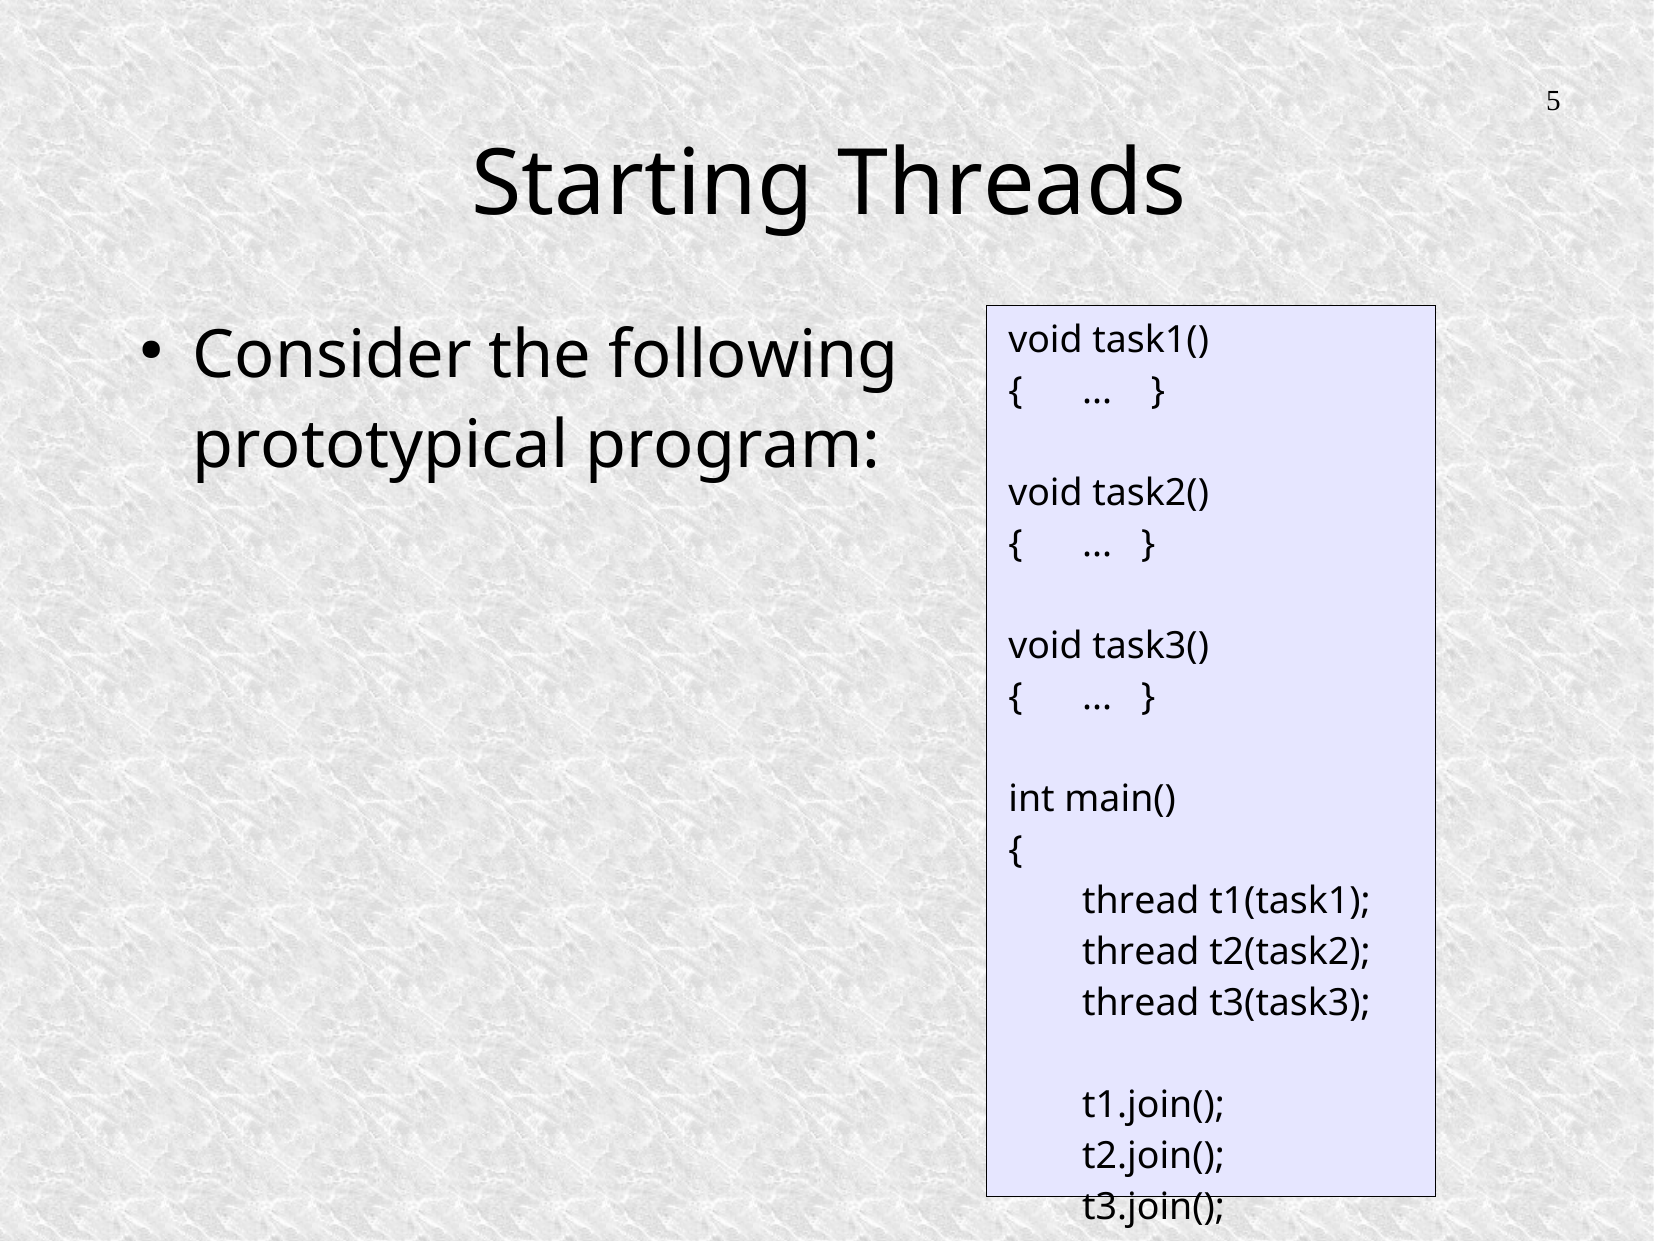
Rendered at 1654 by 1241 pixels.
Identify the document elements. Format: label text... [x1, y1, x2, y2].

title Starting Threads [123, 73, 1536, 284]
list Consider the following prototypical program: [121, 305, 1534, 1025]
picture [0, 0, 1654, 1241]
text_box [986, 1025, 1436, 1197]
text_box void task1() { ... } void task2() { ... } void task3() { ... } int main() { thread t1(task1); thread t2(task2); thread t3(task3); t1.join(); t2.join(); t3.join(); } [1008, 312, 1402, 1173]
